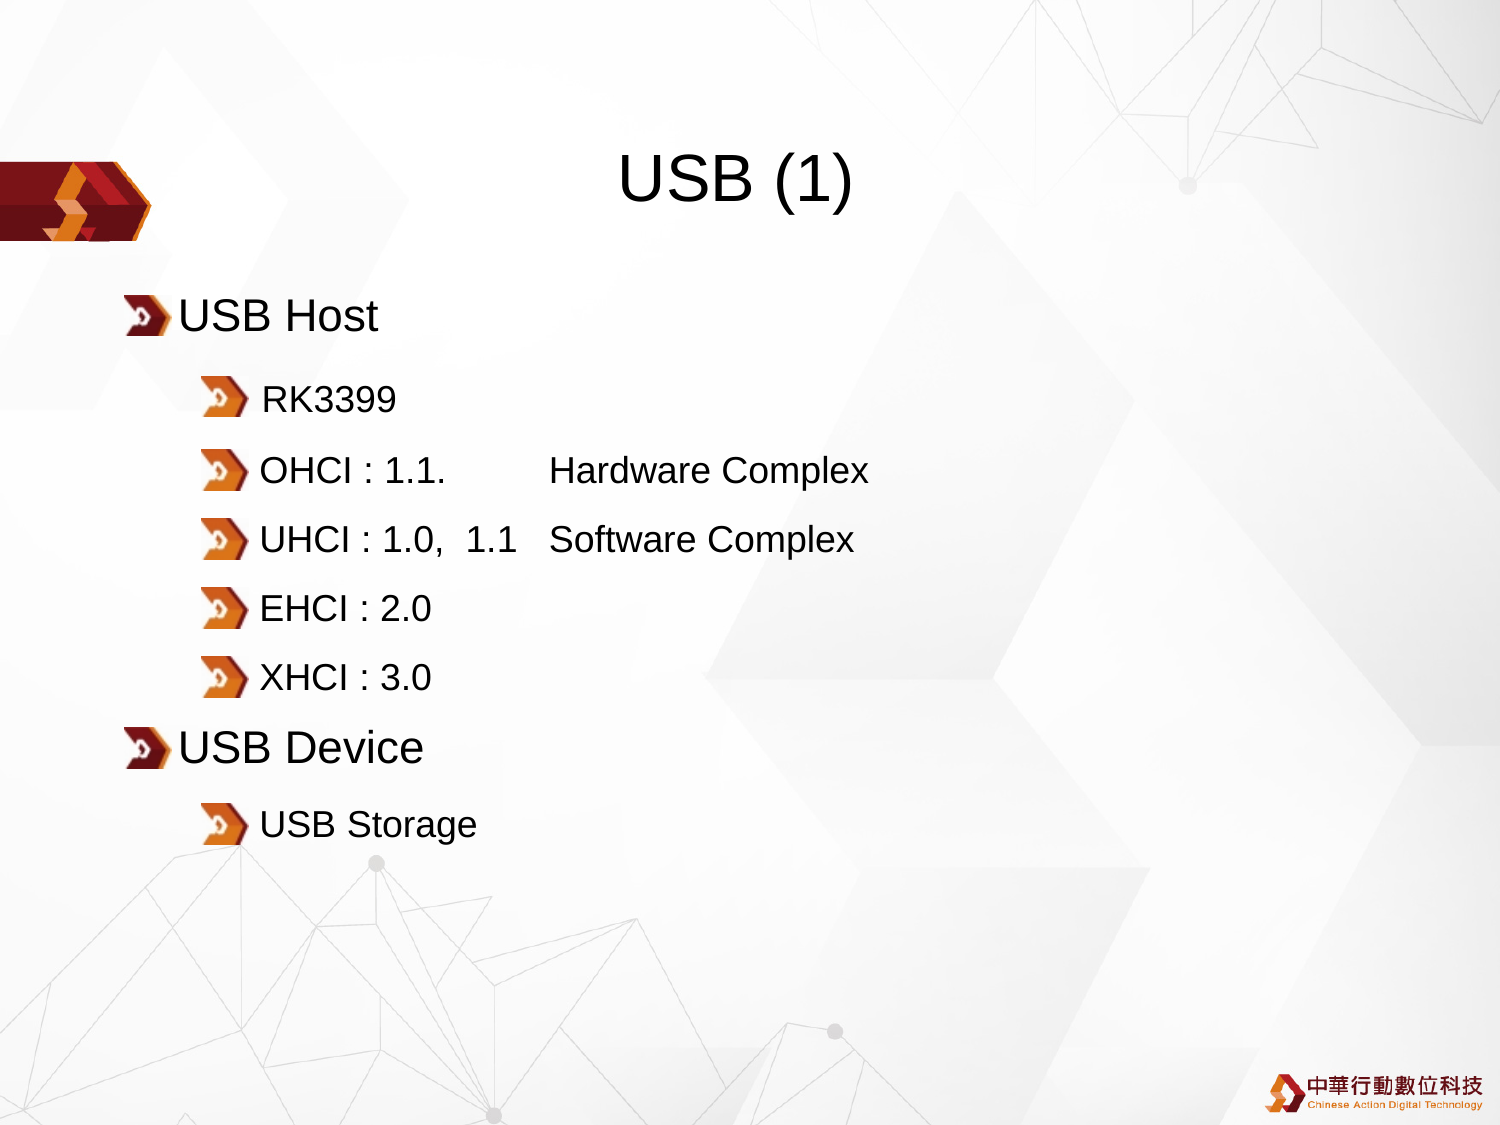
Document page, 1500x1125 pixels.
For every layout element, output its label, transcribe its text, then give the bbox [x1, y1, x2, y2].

list USB Host RK3399 OHCI : 1.1. Hardware Complex UHCI : 1.0, 1.1 Software Complex EHCI : 2.0 XHCI : 3.0 USB Device USB Storage [107, 290, 1425, 846]
picture [0, 0, 1500, 1125]
title USB (1) [107, 101, 1367, 255]
